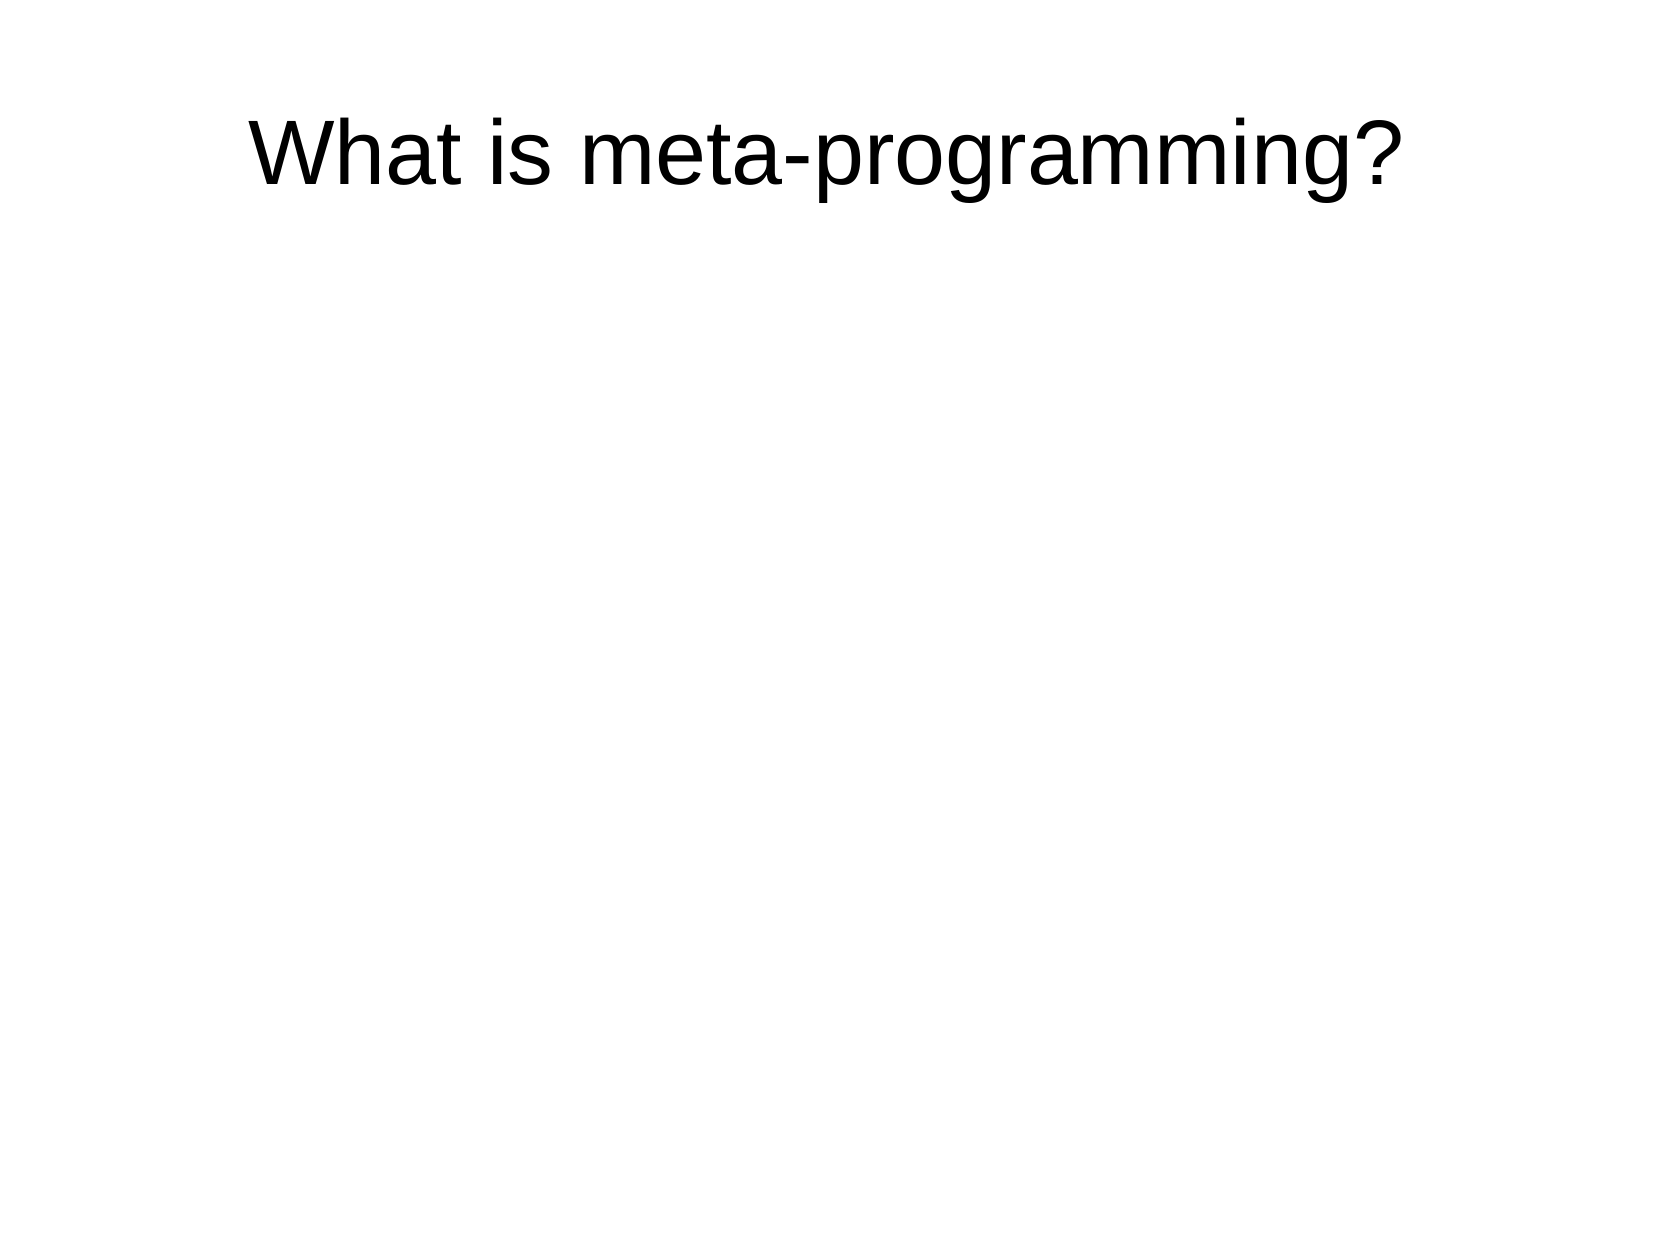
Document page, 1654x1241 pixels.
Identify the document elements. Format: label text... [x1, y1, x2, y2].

title What is meta-programming? [82, 49, 1571, 257]
